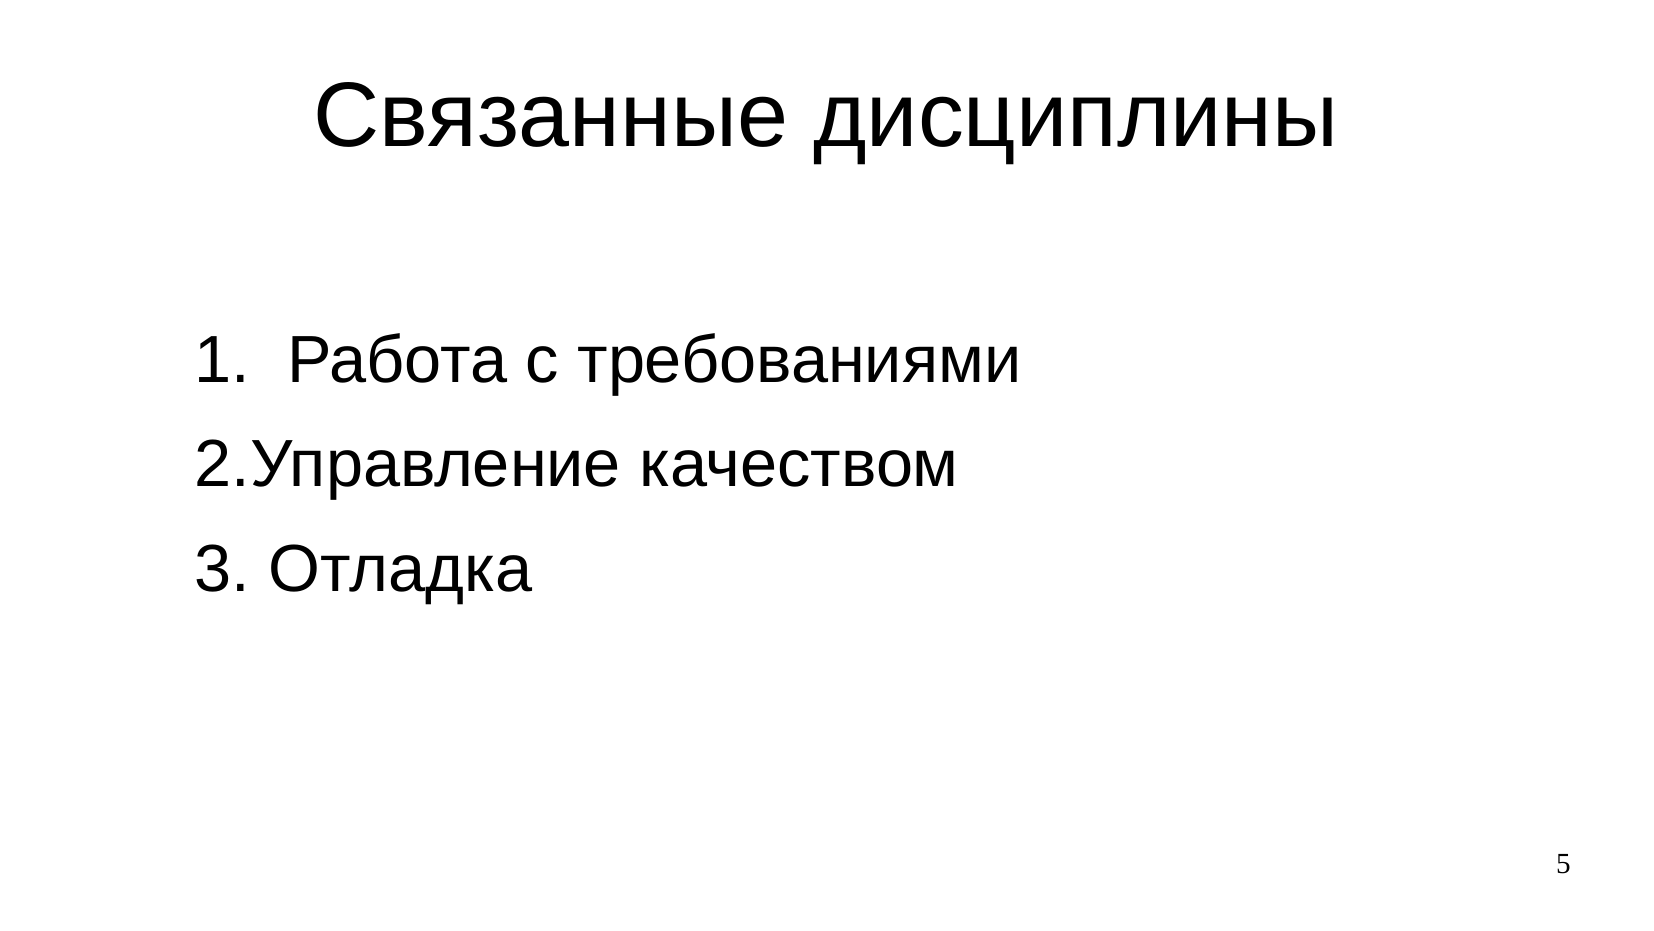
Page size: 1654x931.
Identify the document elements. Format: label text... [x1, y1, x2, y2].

list Работа с требованиями Управление качеством Отладка [177, 217, 1571, 758]
title Связанные дисциплины [82, 37, 1571, 193]
